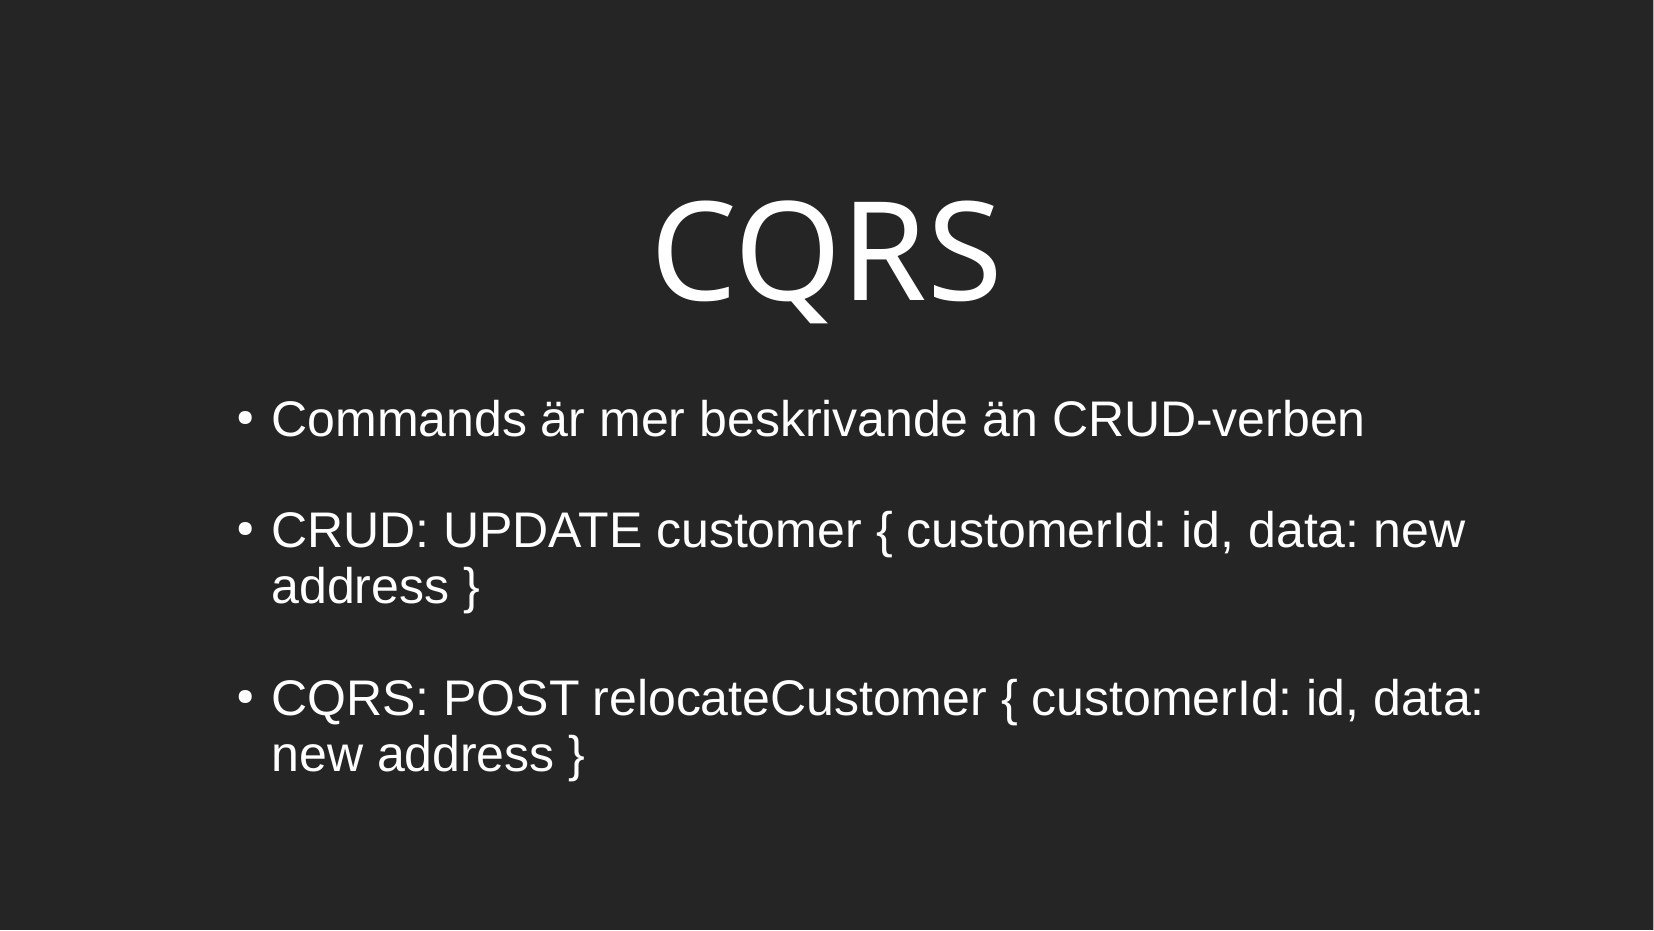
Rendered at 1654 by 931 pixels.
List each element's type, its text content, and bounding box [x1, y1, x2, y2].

text_box Commands är mer beskrivande än CRUD-verben CRUD: UPDATE customer { customerId: id, data: new address } CQRS: POST relocateCustomer { customerId: id, data: new address } [236, 391, 1506, 782]
title CQRS [82, 140, 1571, 355]
